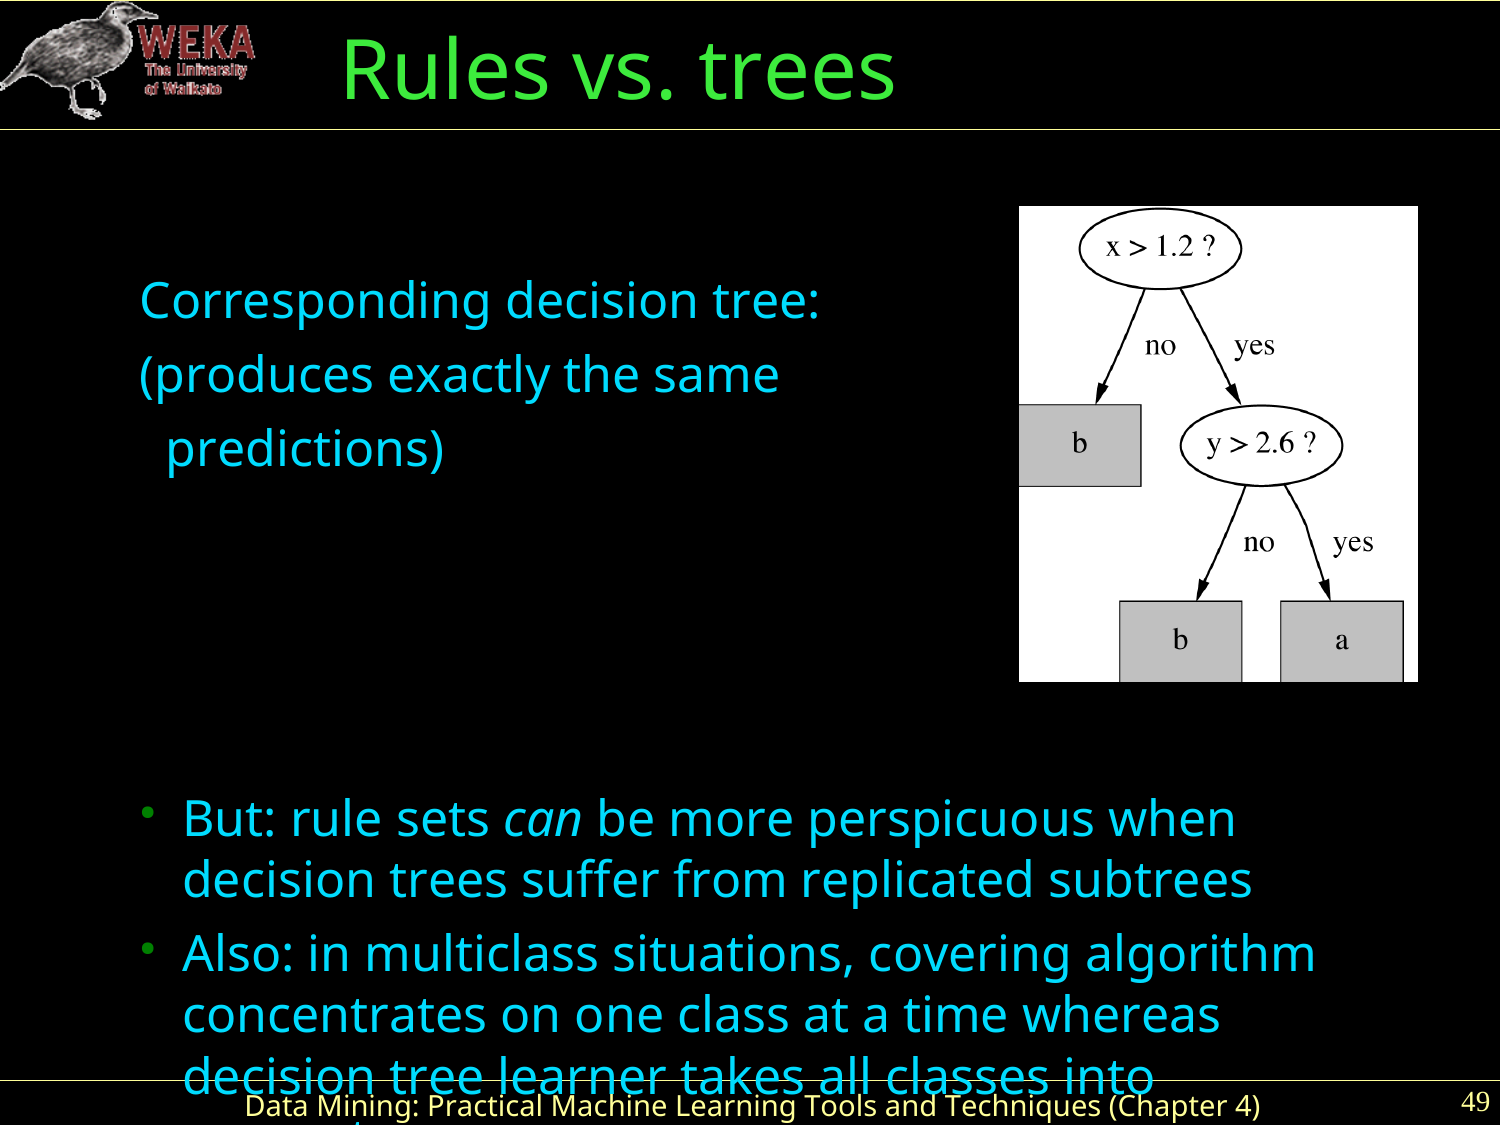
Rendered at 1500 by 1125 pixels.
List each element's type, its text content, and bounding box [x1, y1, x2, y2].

title Rules vs. trees [324, 0, 1500, 148]
picture [1019, 206, 1418, 682]
text_box Corresponding decision tree: (produces exactly the same predictions) But: rule sets can be more perspicuous when decision trees suffer from replicated subtrees Also: in multiclass situations, covering algorithm concentrates on one class at a time whereas decision tree learner takes all classes into account [124, 262, 1363, 990]
picture [0, 1, 266, 129]
